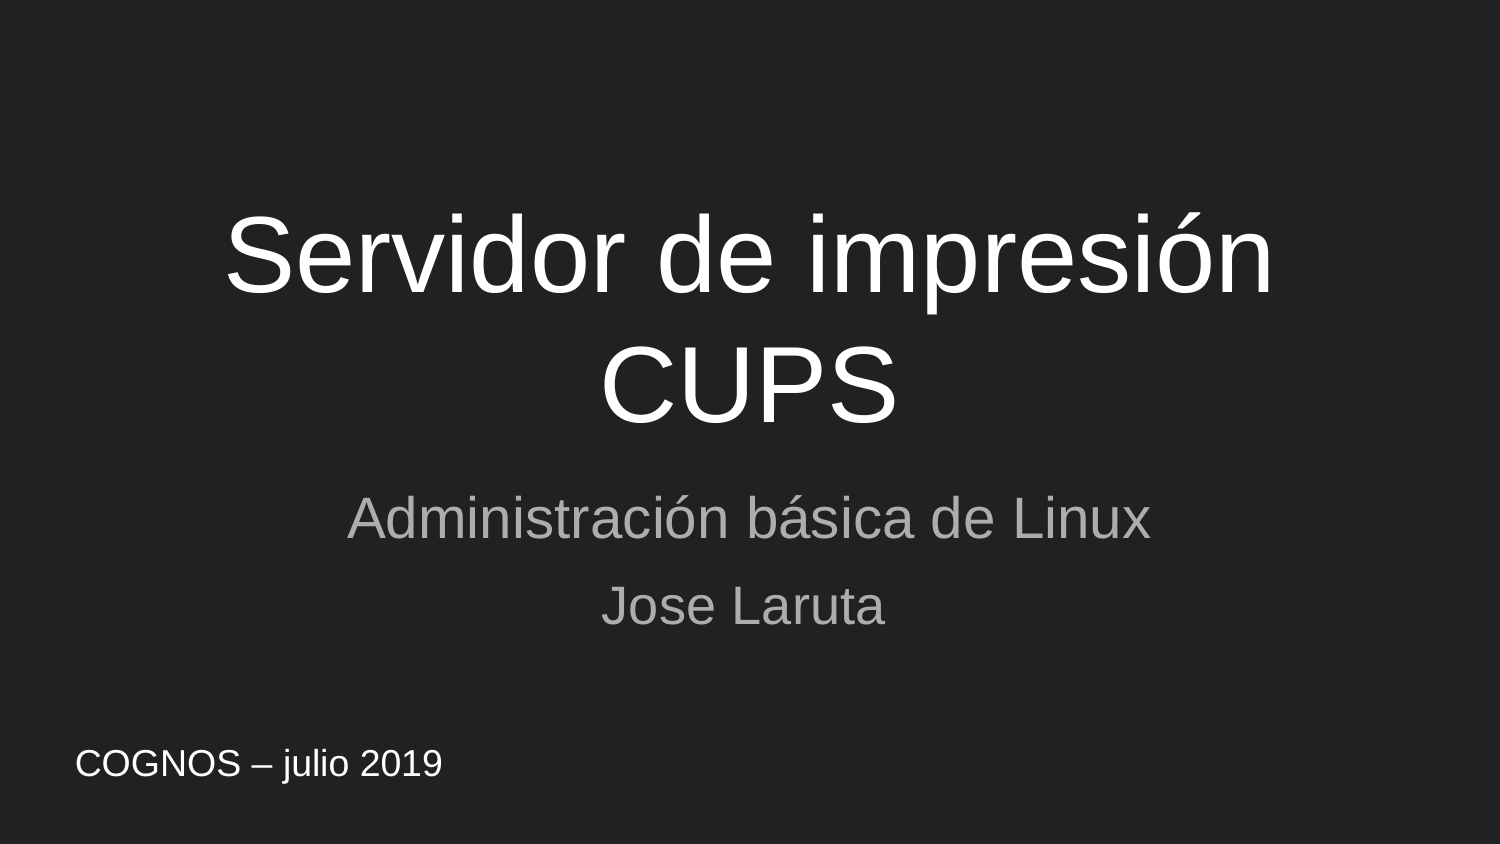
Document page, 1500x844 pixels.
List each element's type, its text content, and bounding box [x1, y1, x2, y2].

text_box COGNOS – julio 2019 [60, 735, 1441, 792]
title Servidor de impresión CUPS [51, 122, 1449, 459]
text_box Jose Laruta [45, 555, 1443, 685]
subtitle Administración básica de Linux [51, 464, 1449, 595]
